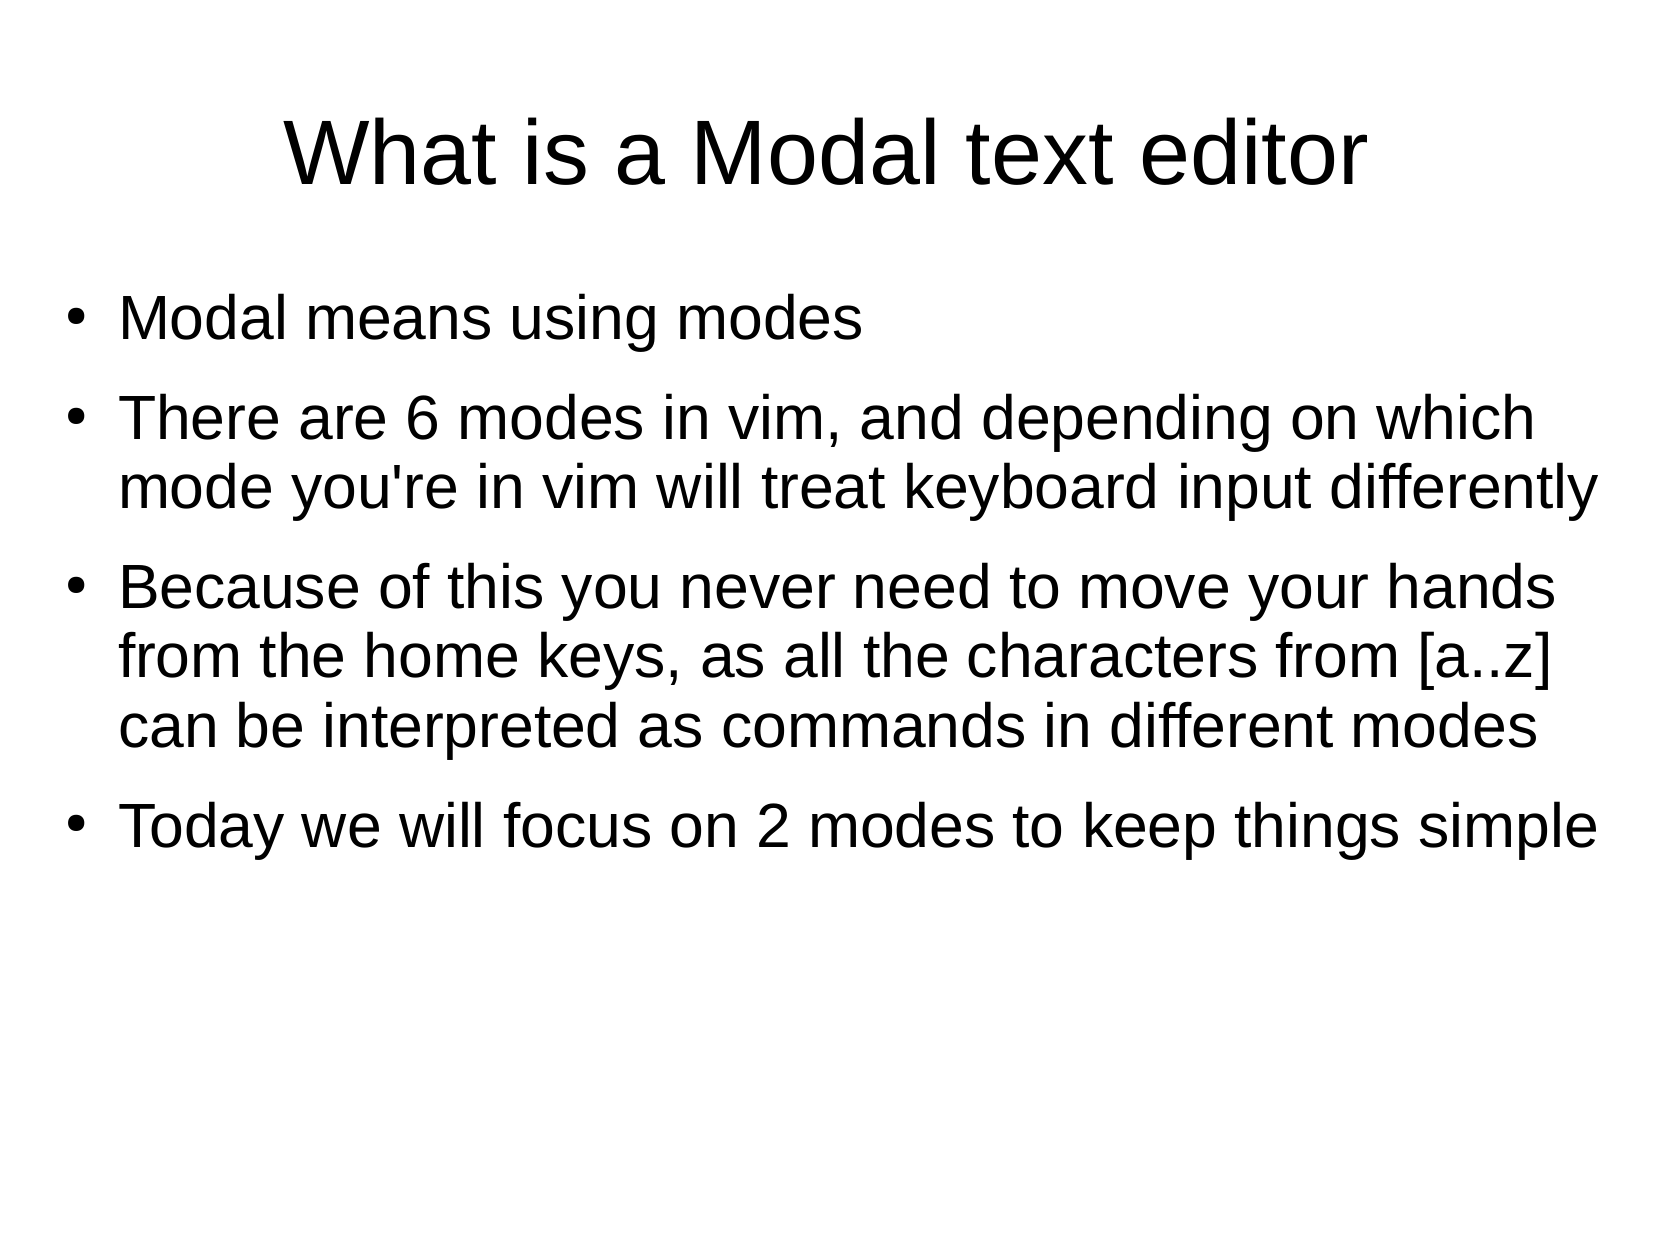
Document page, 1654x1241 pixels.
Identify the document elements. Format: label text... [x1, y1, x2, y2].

list Modal means using modes There are 6 modes in vim, and depending on which mode you're in vim will treat keyboard input differently Because of this you never need to move your hands from the home keys, as all the characters from [a..z] can be interpreted as commands in different modes Today we will focus on 2 modes to keep things simple [47, 283, 1607, 1139]
title What is a Modal text editor [82, 49, 1571, 257]
